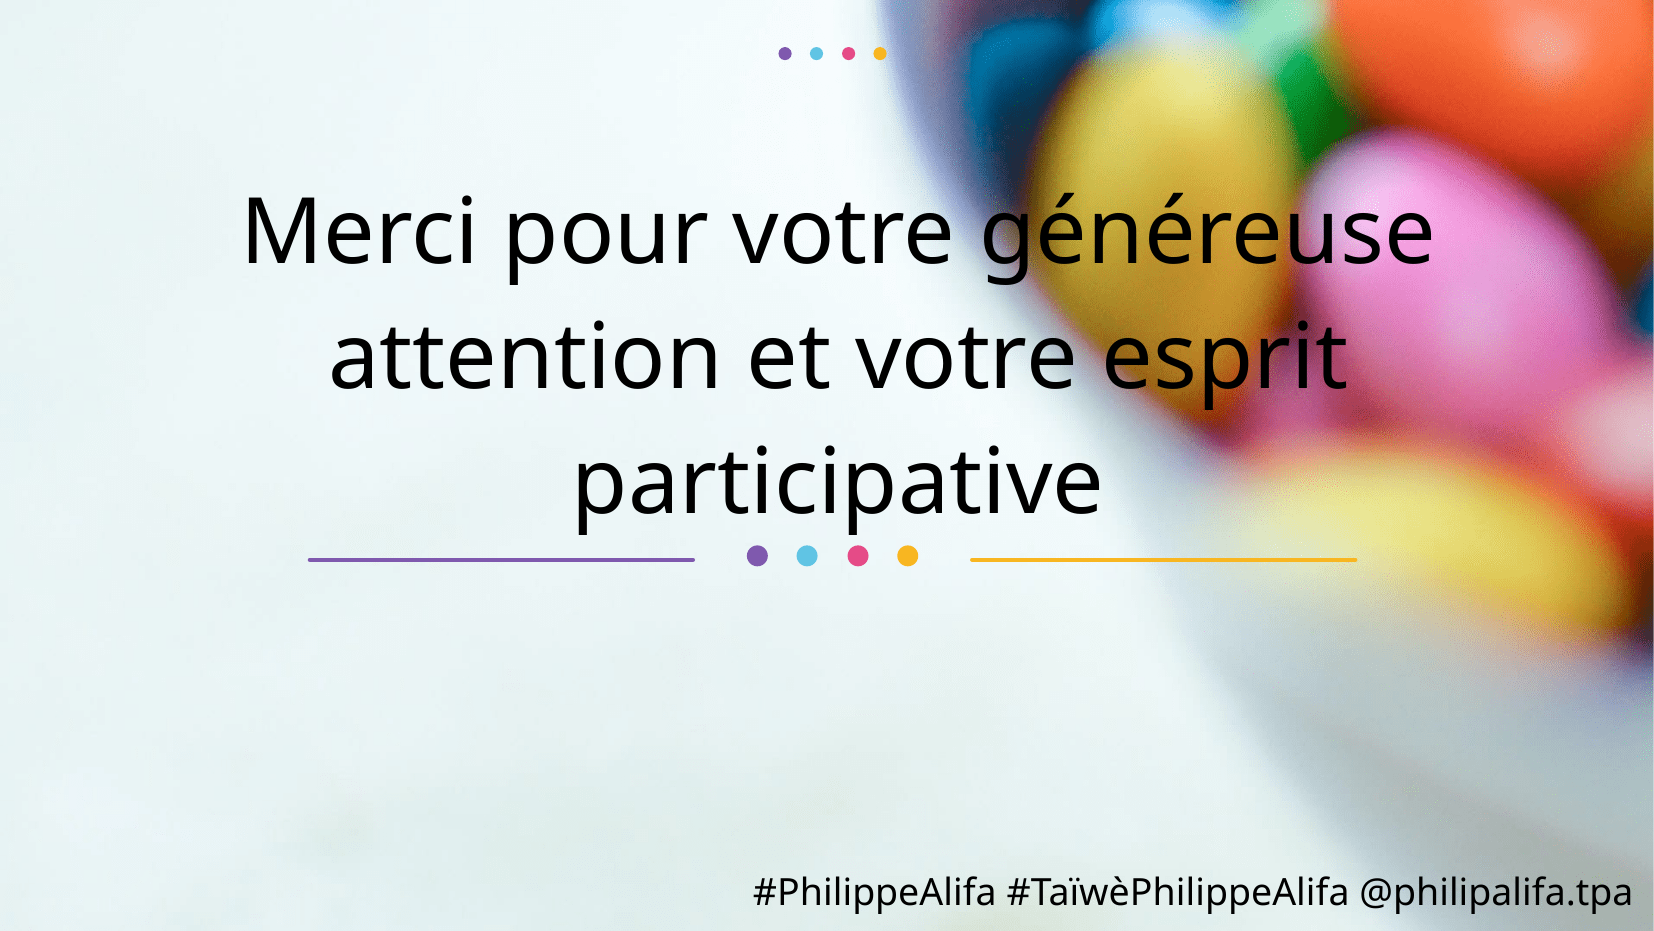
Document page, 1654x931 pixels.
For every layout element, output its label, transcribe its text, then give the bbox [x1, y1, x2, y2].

title Merci pour votre généreuse attention et votre esprit participative [94, 165, 1583, 542]
text_box [746, 545, 768, 567]
text_box [778, 47, 792, 61]
text_box [809, 47, 824, 61]
text_box [847, 545, 869, 567]
text_box [842, 47, 856, 61]
text_box [873, 47, 887, 61]
text_box [897, 545, 919, 567]
text_box [796, 545, 818, 567]
text_box #PhilippeAlifa #TaïwèPhilippeAlifa @philipalifa.tpa [738, 857, 1654, 931]
picture [0, 0, 1654, 931]
